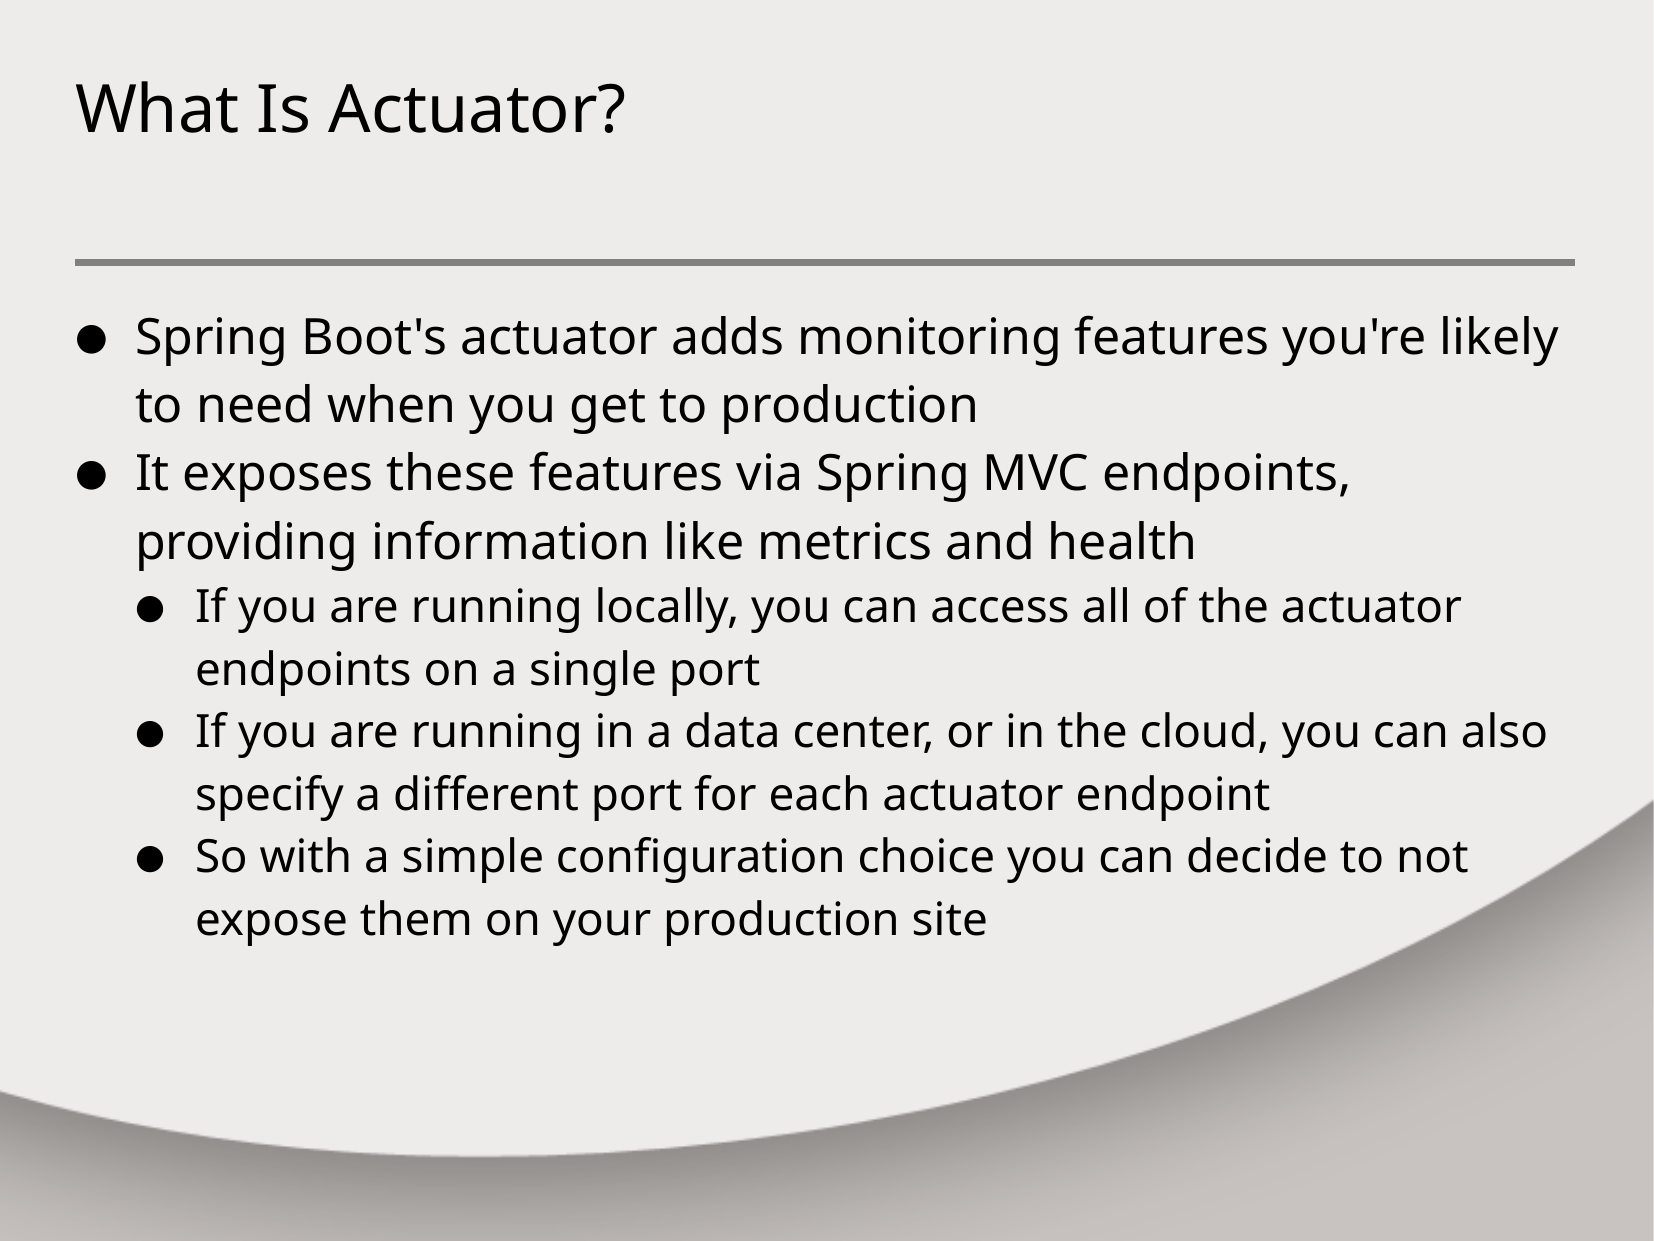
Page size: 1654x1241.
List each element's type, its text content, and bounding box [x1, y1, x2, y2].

title What Is Actuator? [75, 77, 1576, 228]
list Spring Boot's actuator adds monitoring features you're likely to need when you get to production It exposes these features via Spring MVC endpoints, providing information like metrics and health If you are running locally, you can access all of the actuator endpoints on a single port If you are running in a data center, or in the cloud, you can also specify a different port for each actuator endpoint So with a simple configuration choice you can decide to not expose them on your production site [75, 300, 1576, 1164]
picture [0, 0, 1654, 1241]
